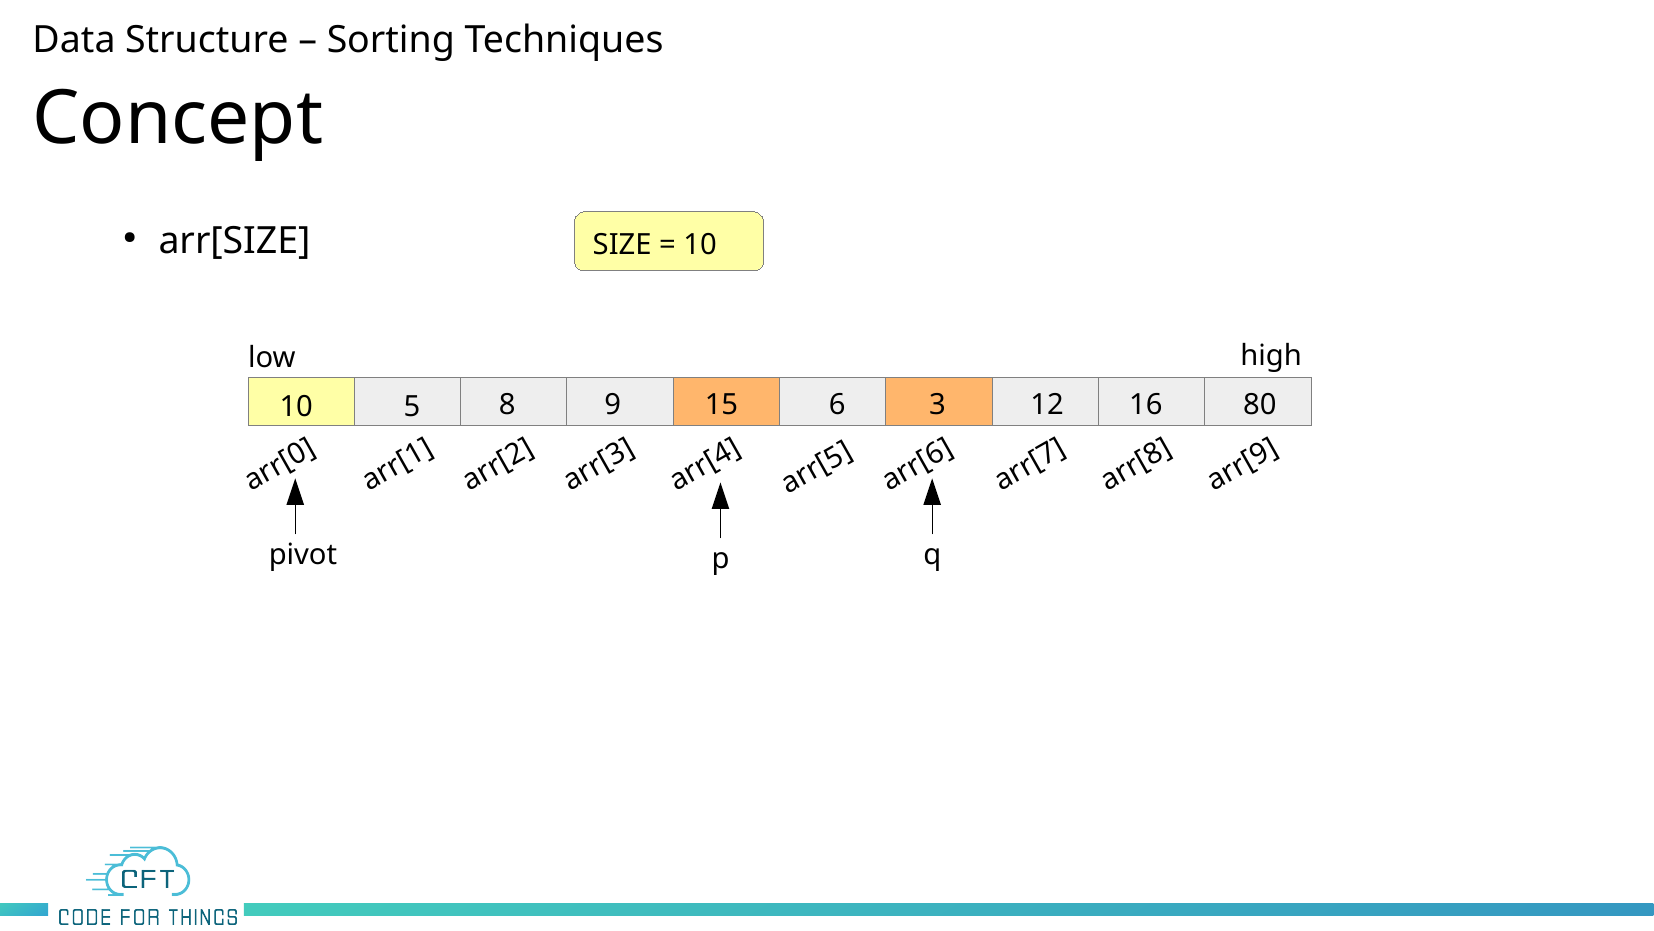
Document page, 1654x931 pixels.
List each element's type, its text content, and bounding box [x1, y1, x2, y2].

text_box p [696, 529, 745, 579]
text_box 12 [1015, 376, 1083, 426]
text_box q [908, 525, 957, 575]
text_box pivot [253, 525, 358, 575]
text_box 6 [814, 376, 863, 426]
text_box high [1225, 327, 1329, 377]
text_box [551, 377, 589, 426]
text_box 5 [388, 377, 438, 428]
text_box arr[2] [437, 404, 574, 517]
text_box low [233, 328, 337, 378]
text_box [963, 377, 1015, 426]
text_box 16 [1114, 376, 1182, 426]
text_box [1083, 377, 1114, 426]
text_box 15 [690, 376, 762, 426]
text_box arr[7] [971, 404, 1111, 517]
text_box SIZE = 10 [577, 215, 758, 265]
text_box [332, 377, 388, 426]
text_box [438, 377, 484, 426]
text_box 9 [589, 376, 657, 426]
title Data Structure – Sorting Techniques Concept [32, 12, 1184, 166]
text_box [1296, 377, 1312, 426]
text_box arr[4] [647, 426, 786, 517]
text_box [762, 377, 814, 426]
text_box arr[3] [537, 413, 680, 517]
text_box [1182, 377, 1228, 426]
text_box arr[5] [756, 404, 898, 520]
text_box arr[SIZE] [108, 205, 353, 272]
text_box arr[0] [218, 426, 360, 517]
text_box [248, 378, 264, 426]
text_box 80 [1228, 377, 1296, 426]
text_box 10 [264, 378, 332, 428]
text_box [863, 377, 914, 426]
text_box arr[6] [863, 426, 999, 517]
picture [59, 846, 237, 925]
text_box [574, 211, 764, 271]
text_box 8 [484, 376, 551, 426]
text_box arr[9] [1181, 405, 1323, 517]
text_box arr[8] [1079, 401, 1213, 517]
text_box 3 [914, 376, 963, 426]
text_box [657, 377, 690, 426]
text_box arr[1] [336, 401, 473, 517]
